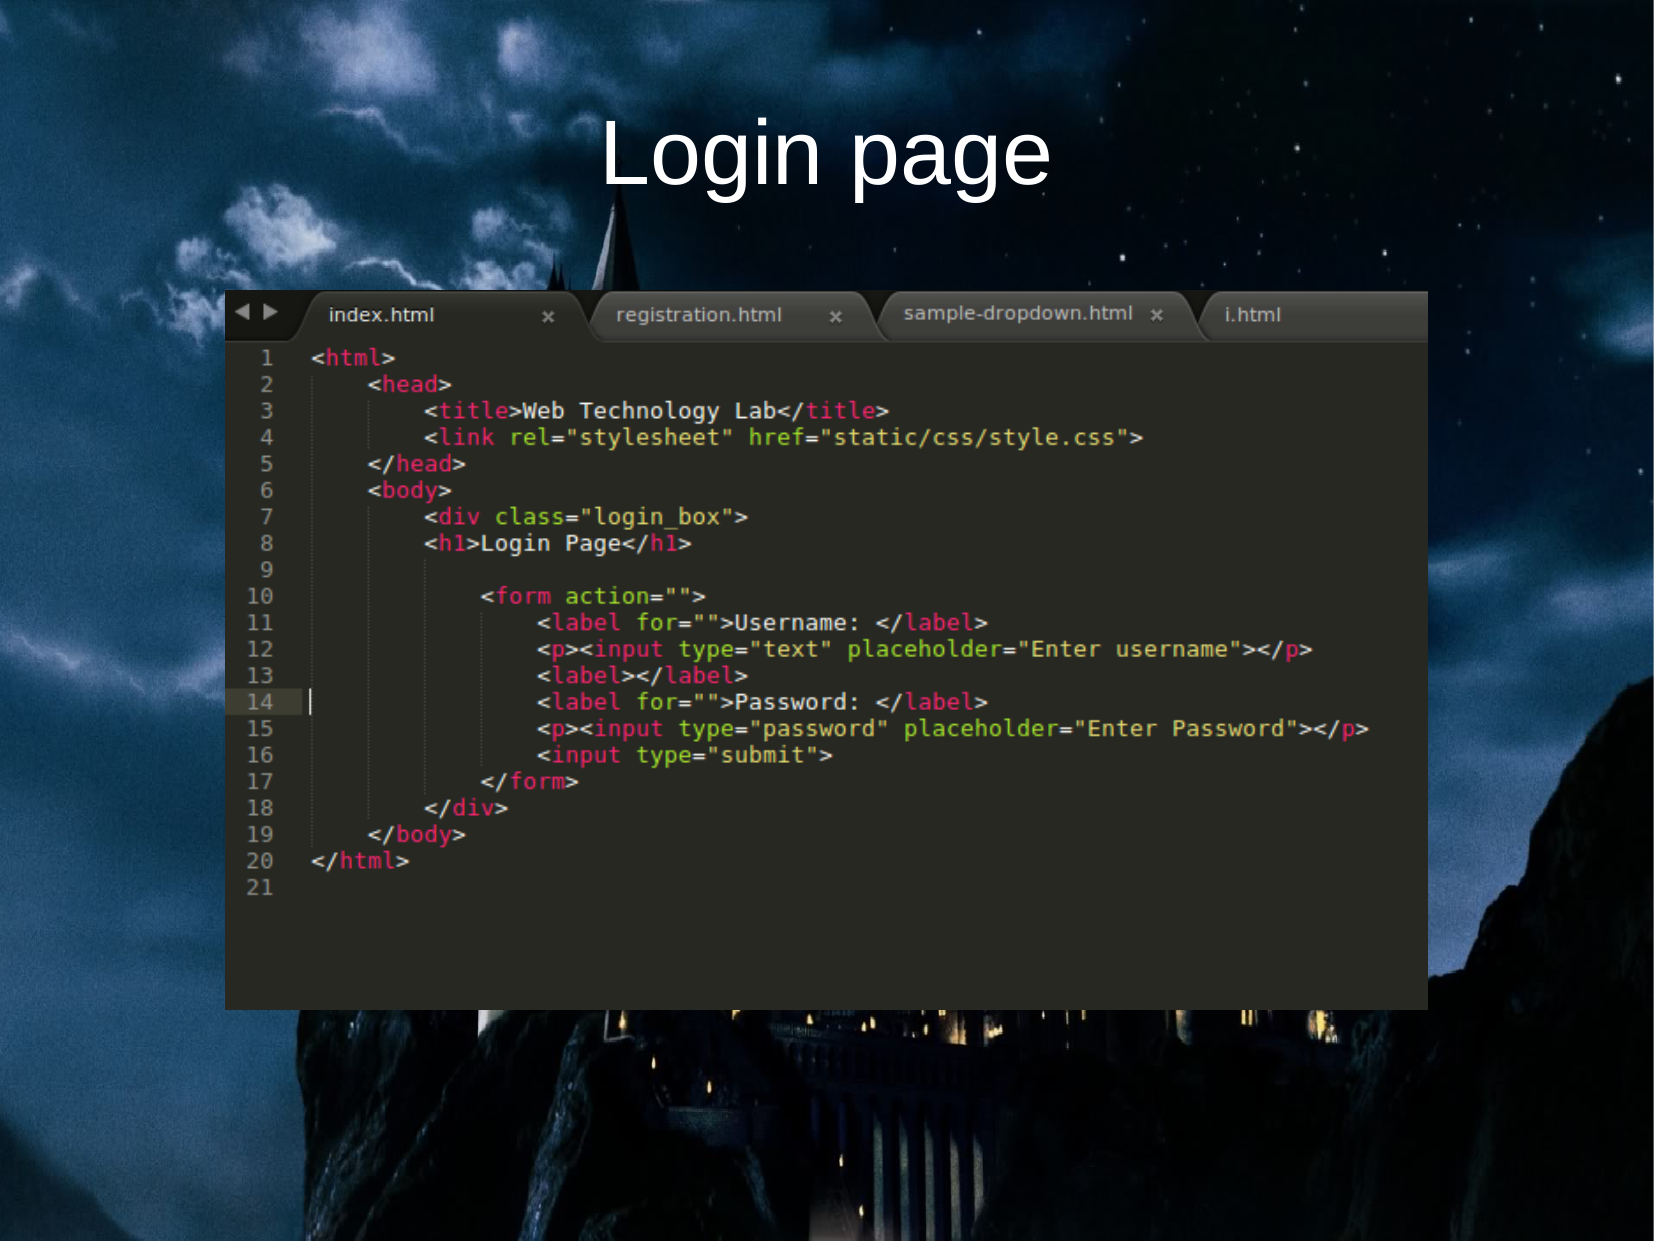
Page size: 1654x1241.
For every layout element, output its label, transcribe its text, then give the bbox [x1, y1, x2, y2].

title Login page [82, 49, 1571, 257]
picture [0, 0, 1654, 1241]
